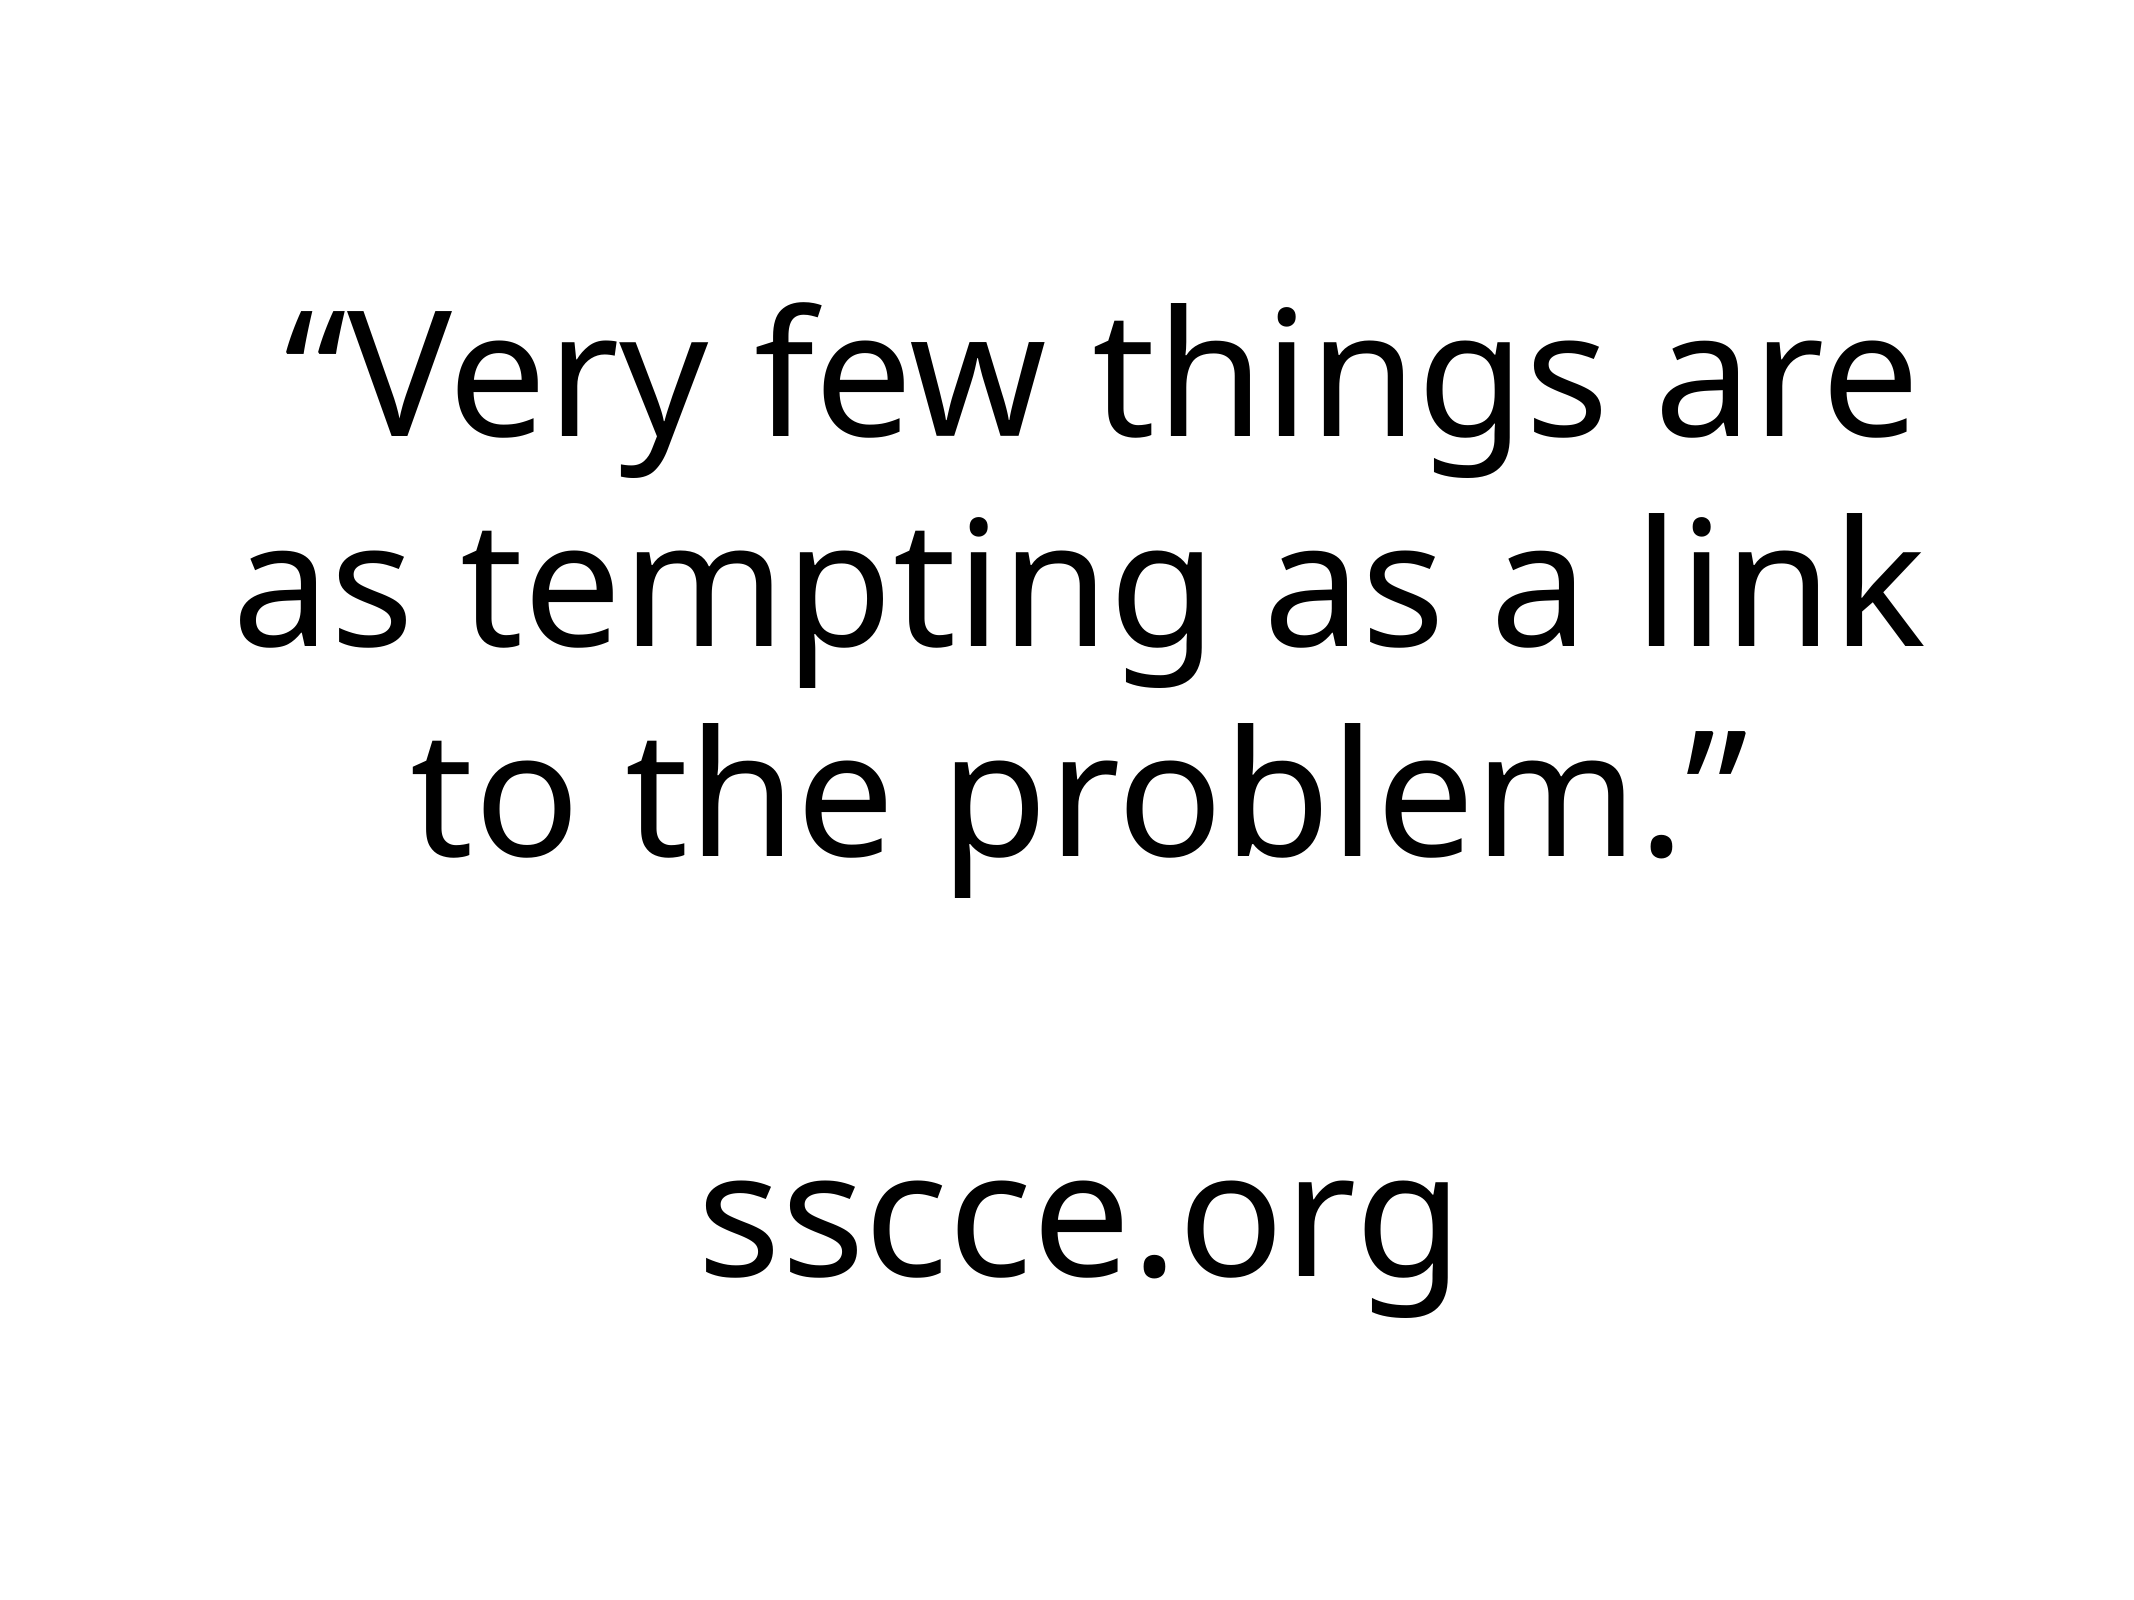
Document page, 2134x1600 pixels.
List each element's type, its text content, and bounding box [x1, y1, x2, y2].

title “Very few things are as tempting as a link to the problem.” sscce.org [120, 253, 2041, 1321]
